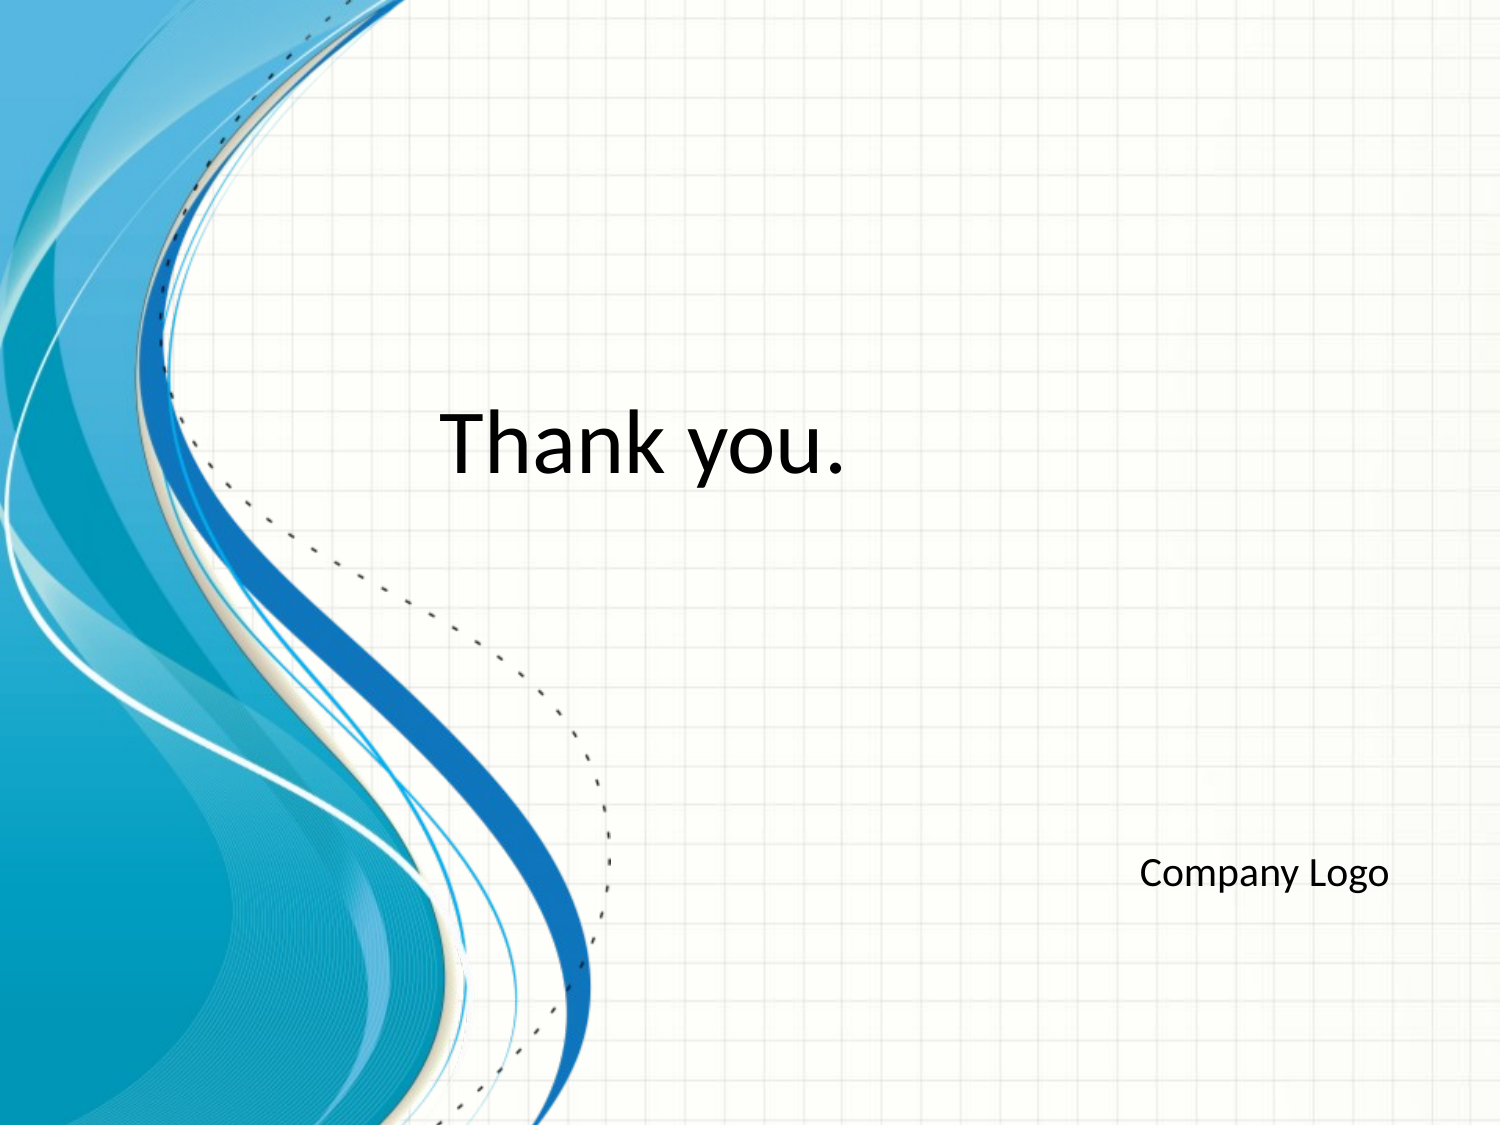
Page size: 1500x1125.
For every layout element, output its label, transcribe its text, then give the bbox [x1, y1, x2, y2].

picture [0, 0, 1500, 1125]
title Thank you. [425, 375, 1270, 617]
